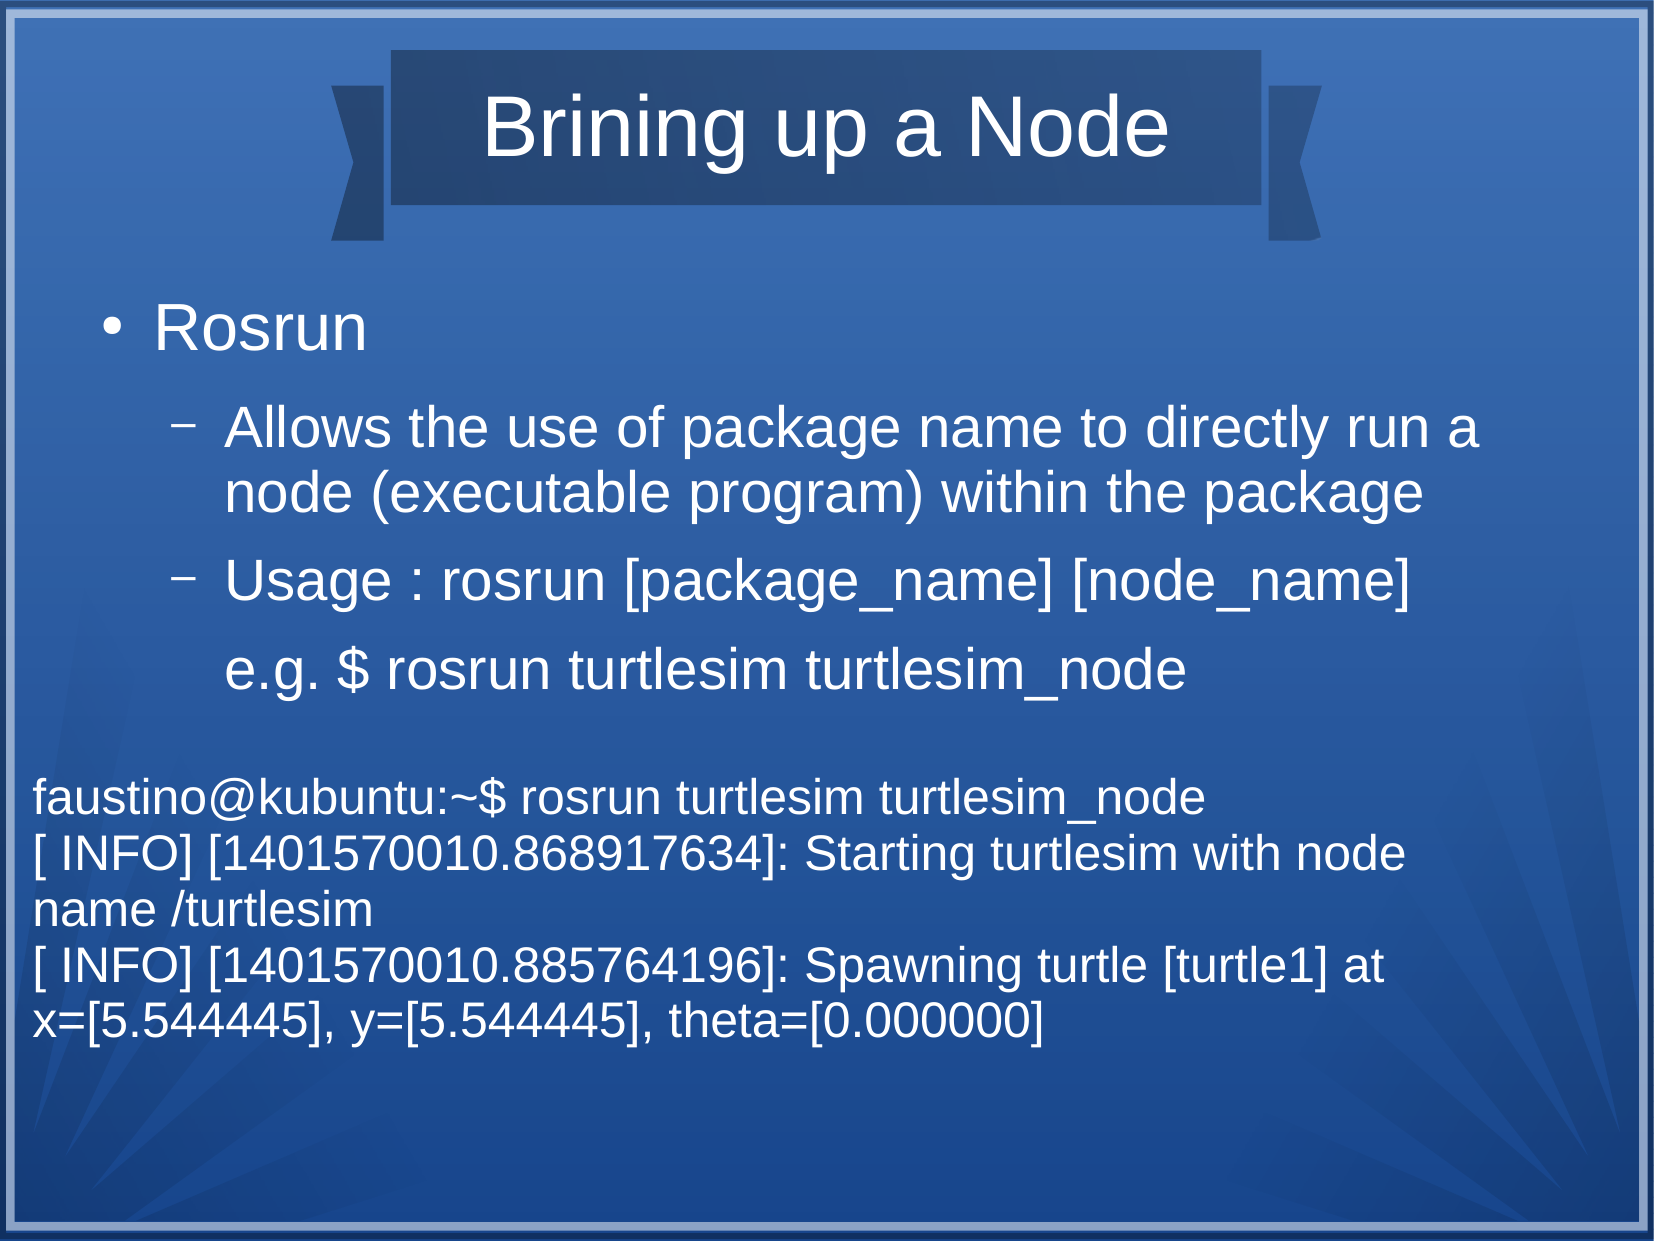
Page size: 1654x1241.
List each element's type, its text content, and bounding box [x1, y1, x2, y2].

list Rosrun Allows the use of package name to directly run a node (executable program) within the package Usage : rosrun [package_name] [node_name] e.g. $ rosrun turtlesim turtlesim_node [82, 290, 1538, 762]
list Rosrun Allows the use of package name to directly run a node (executable program) within the package Usage : rosrun [package_name] [node_name] e.g. $ rosrun turtlesim turtlesim_node [82, 1056, 1538, 1241]
title Brining up a Node [389, 49, 1264, 205]
text_box faustino@kubuntu:~$ rosrun turtlesim turtlesim_node [ INFO] [1401570010.868917634]: Starting turtlesim with node name /turtlesim [ INFO] [1401570010.885764196]: Spawning turtle [turtle1] at x=[5.544445], y=[5.544445], theta=[0.000000] [17, 762, 1538, 1056]
